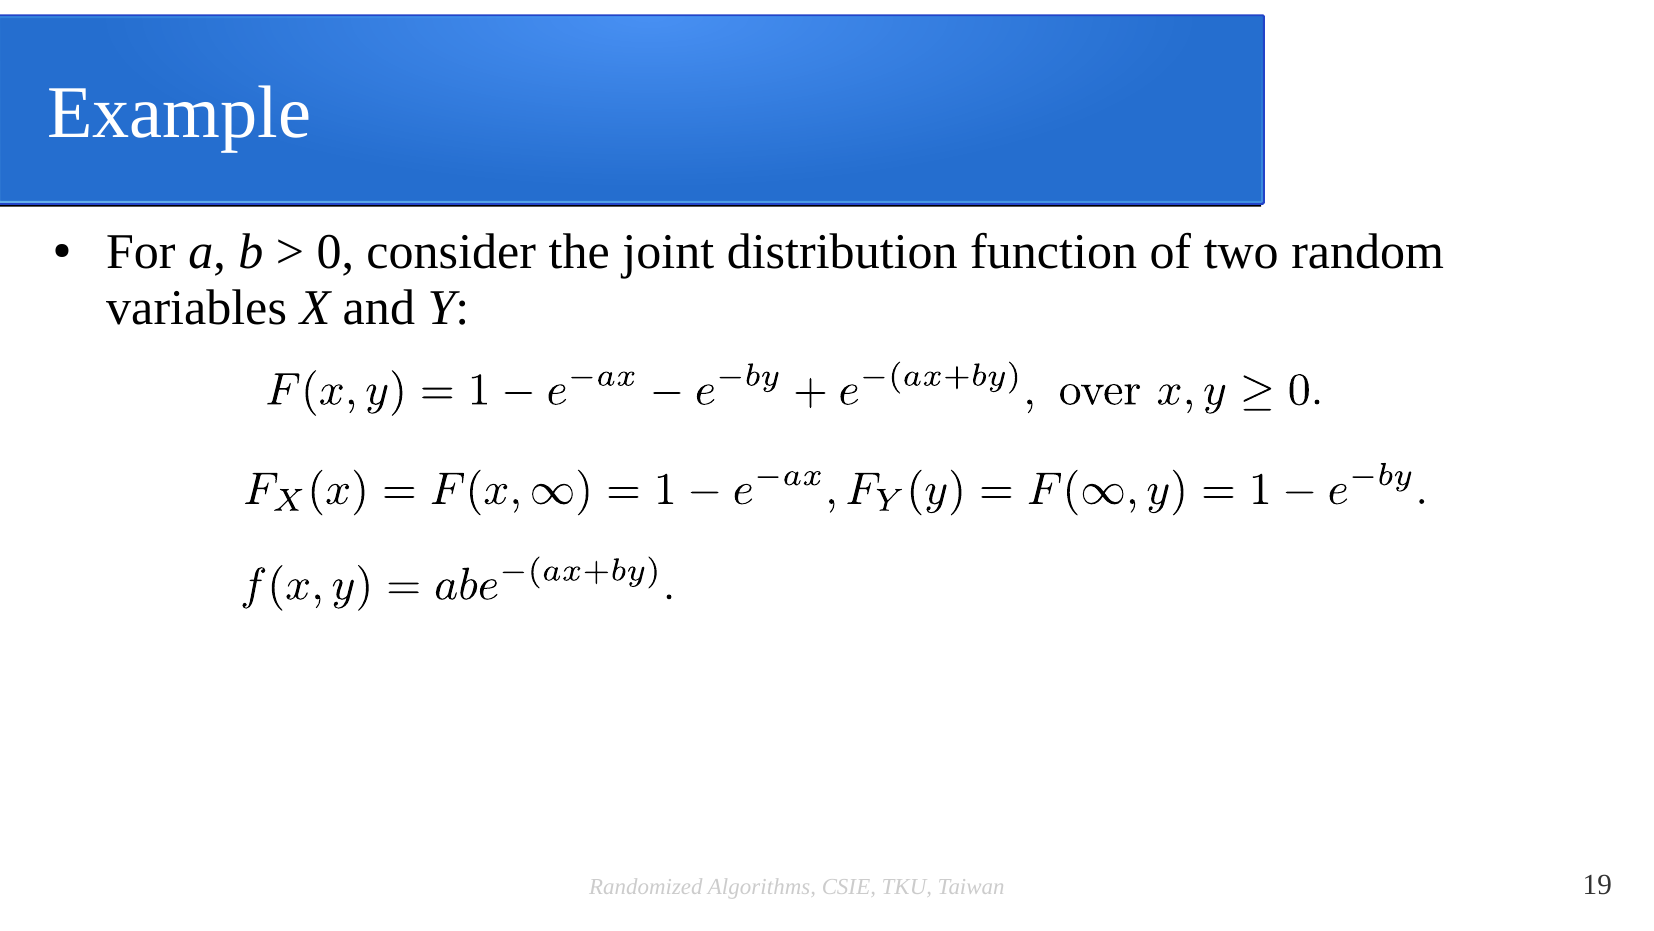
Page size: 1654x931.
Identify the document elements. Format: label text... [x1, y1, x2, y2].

picture [243, 462, 1425, 516]
picture [263, 359, 1322, 418]
list For a, b > 0, consider the joint distribution function of two random variables X and Y: [35, 224, 1524, 815]
title Example [47, 35, 1199, 189]
picture [238, 554, 674, 613]
